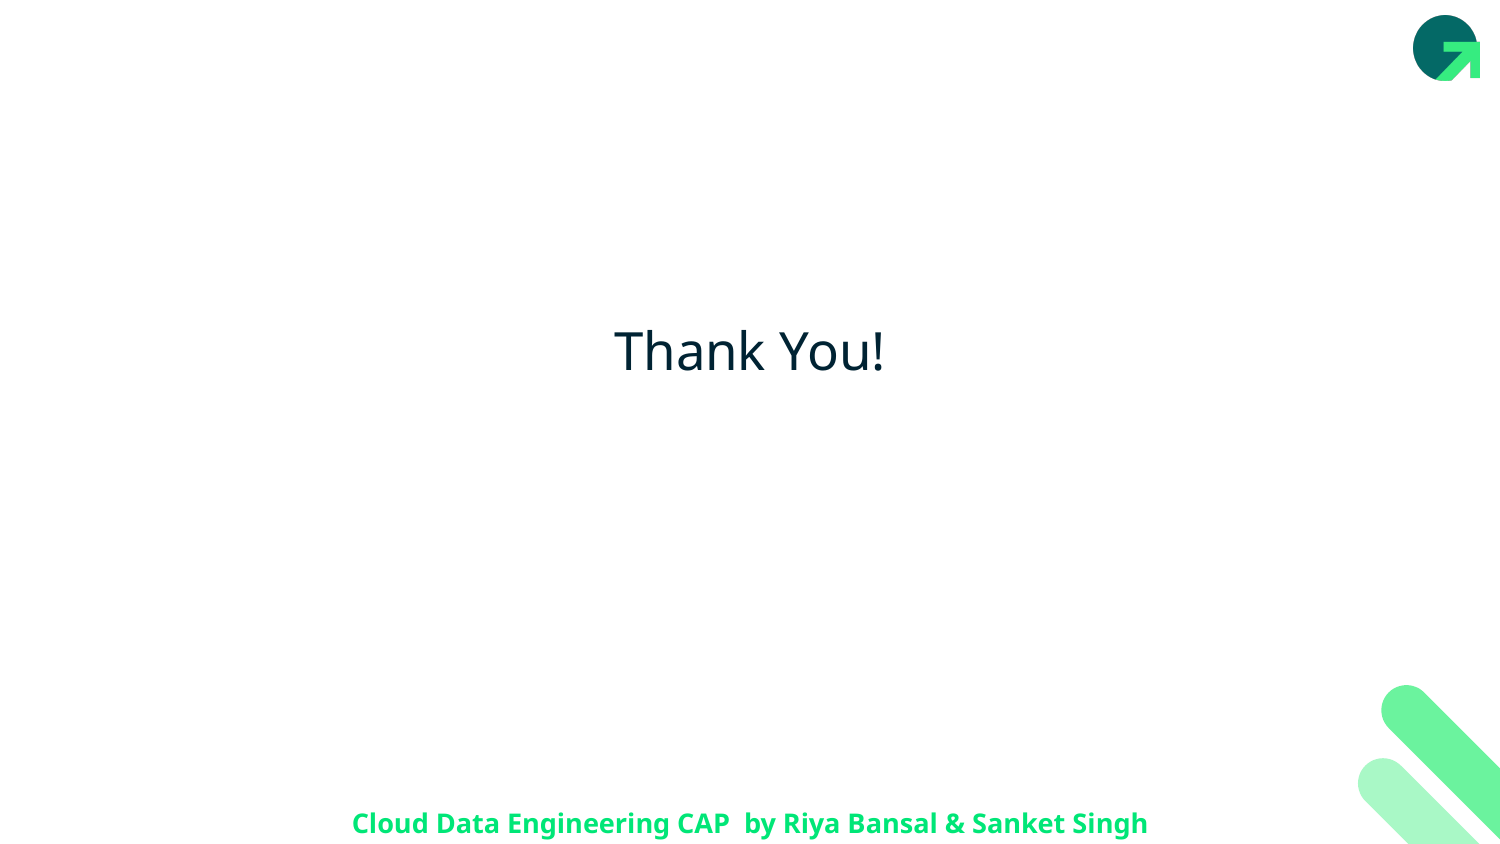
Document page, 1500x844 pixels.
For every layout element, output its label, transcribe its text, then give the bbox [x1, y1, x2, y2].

title Thank You! [51, 302, 1449, 397]
picture [1413, 15, 1480, 81]
text_box Cloud Data Engineering CAP by Riya Bansal & Sanket Singh [0, 795, 1500, 844]
